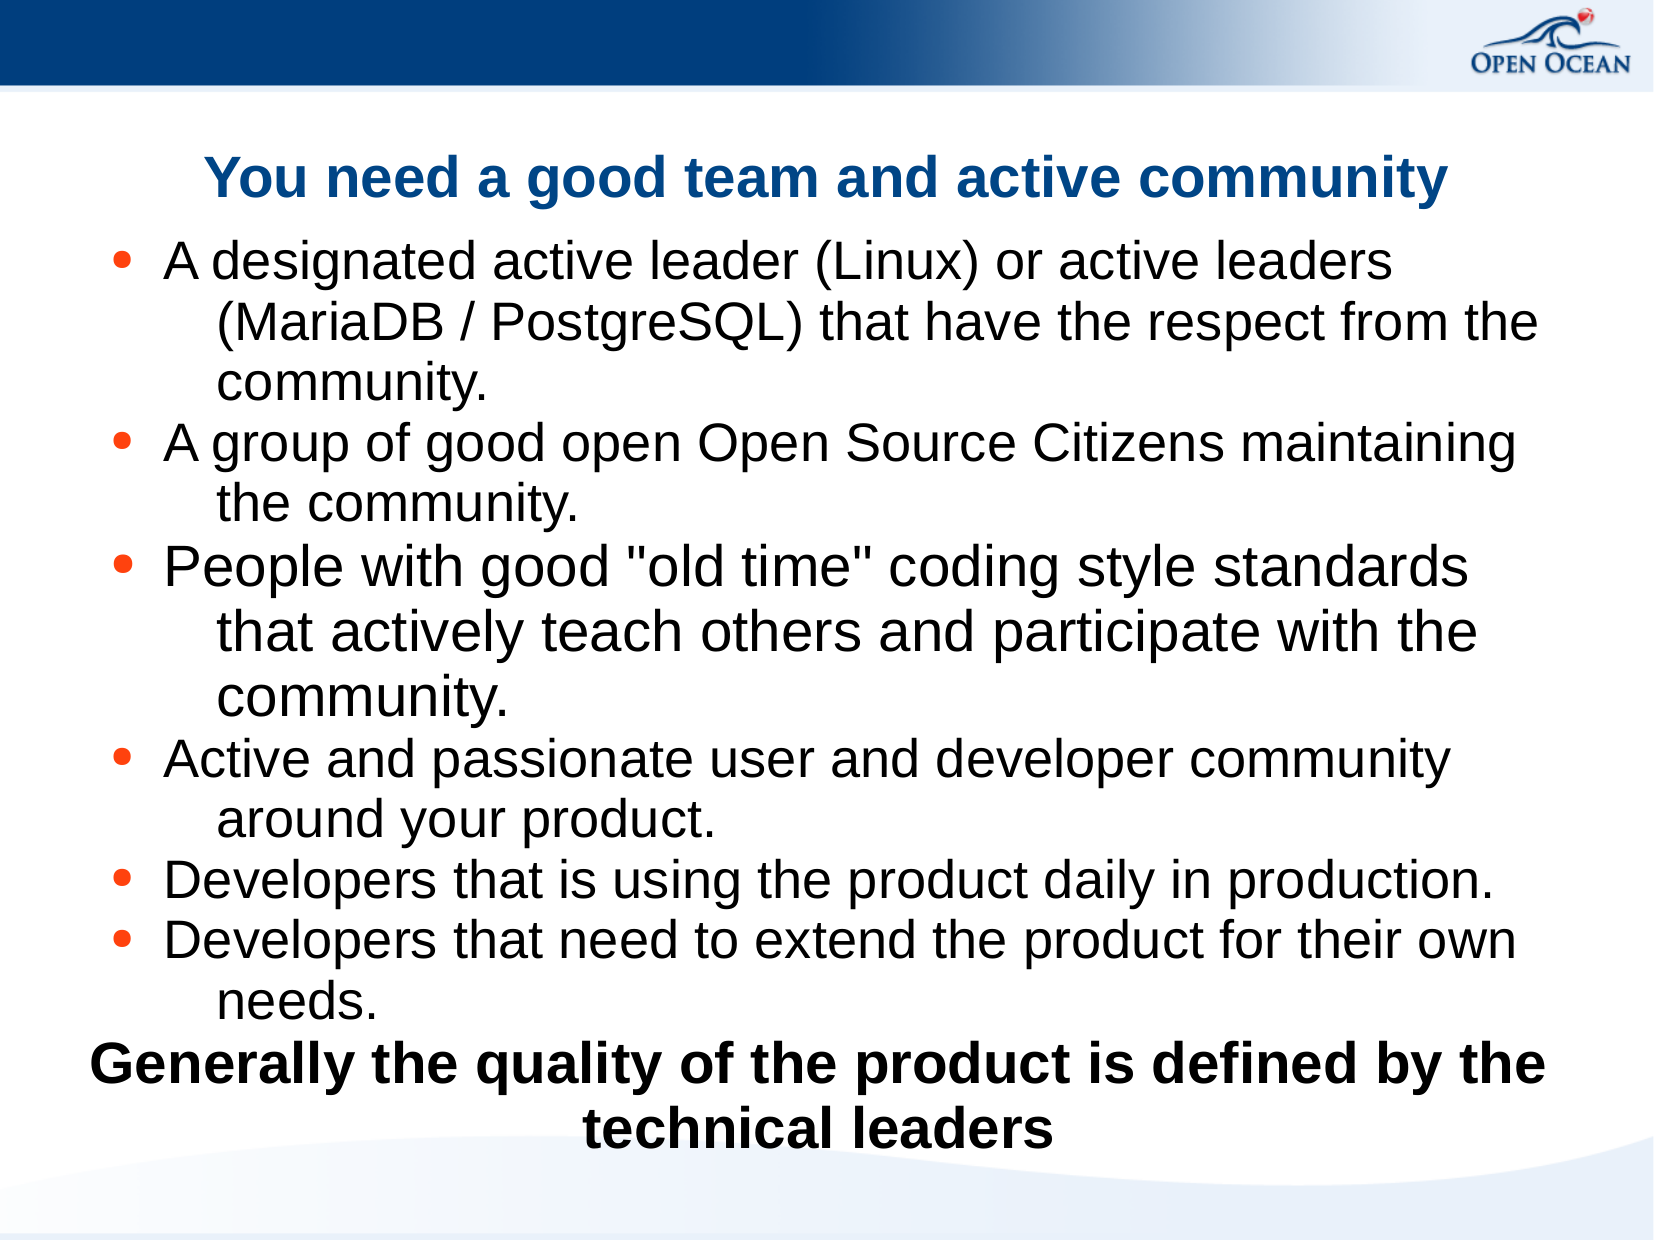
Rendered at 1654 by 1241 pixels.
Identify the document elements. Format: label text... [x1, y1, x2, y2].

title You need a good team and active community [82, 95, 1571, 259]
picture [0, 0, 1654, 1240]
list A designated active leader (Linux) or active leaders (MariaDB / PostgreSQL) that have the respect from the community. A group of good open Open Source Citizens maintaining the community. People with good "old time" coding style standards that actively teach others and participate with the community. Active and passionate user and developer community around your product. Developers that is using the product daily in production. Developers that need to extend the product for their own needs. Generally the quality of the product is defined by the technical leaders [75, 230, 1564, 1162]
